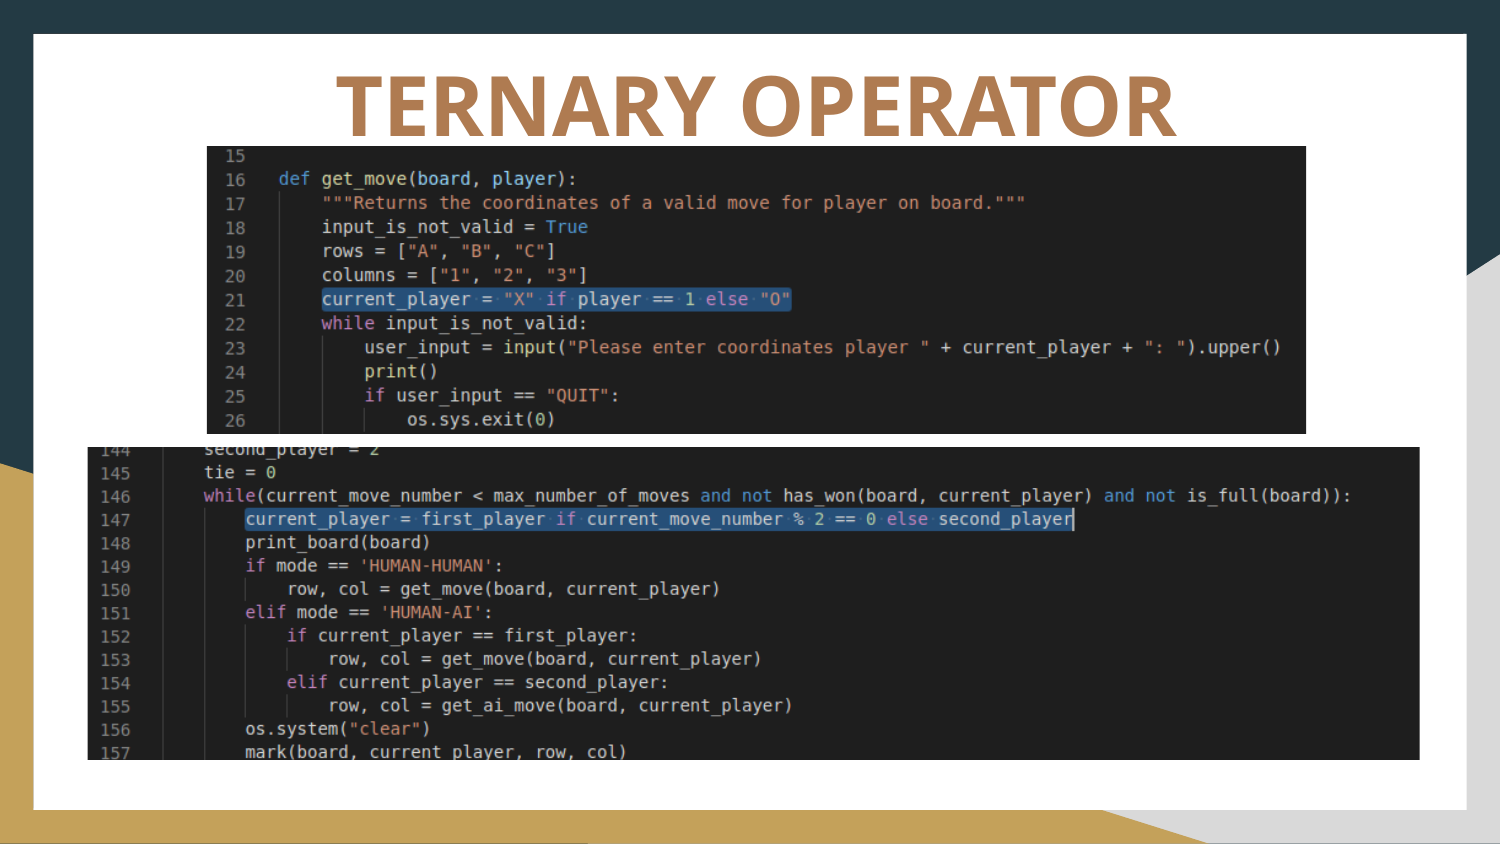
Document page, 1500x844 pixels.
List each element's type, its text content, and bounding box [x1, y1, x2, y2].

picture [206, 146, 1307, 434]
title TERNARY OPERATOR [140, 37, 1373, 195]
picture [87, 447, 1420, 760]
